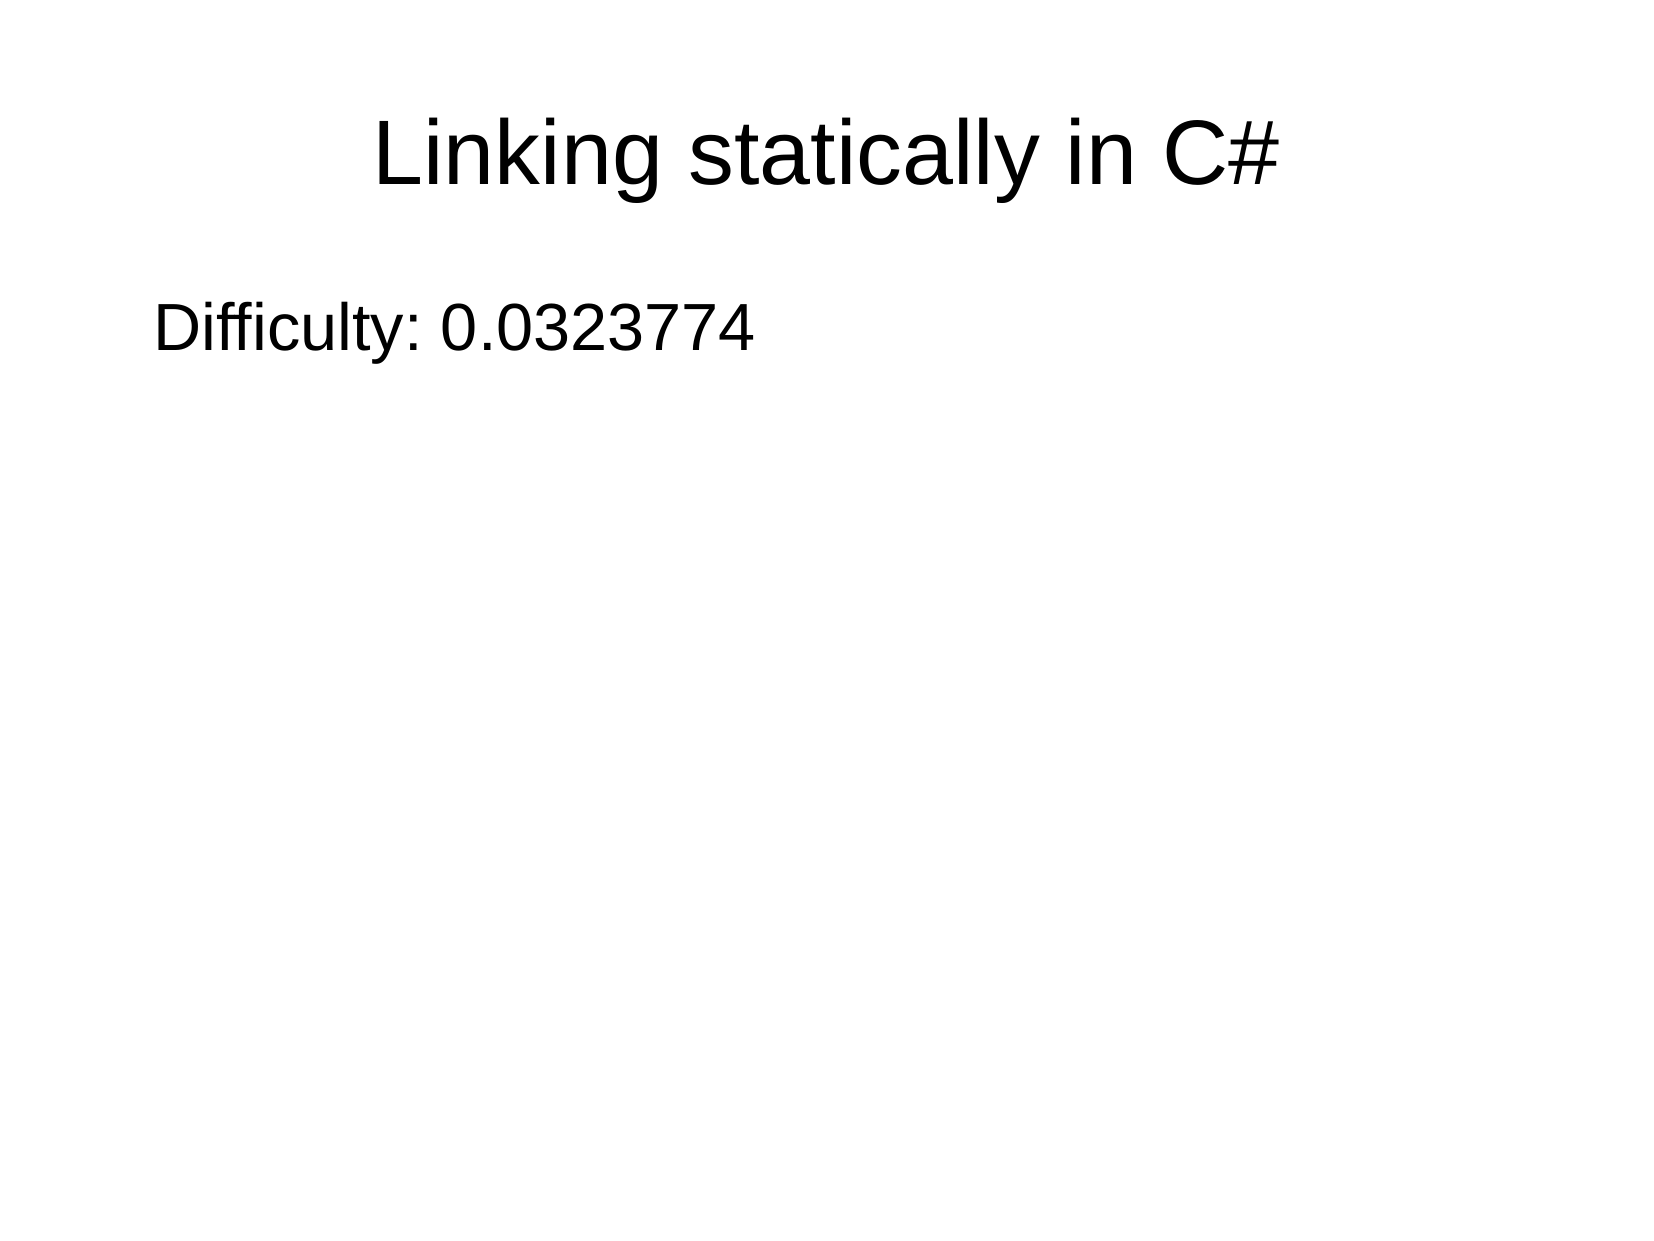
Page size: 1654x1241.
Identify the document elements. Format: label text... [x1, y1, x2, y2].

list Difficulty: 0.0323774 [82, 290, 1571, 1010]
title Linking statically in C# [82, 49, 1571, 257]
